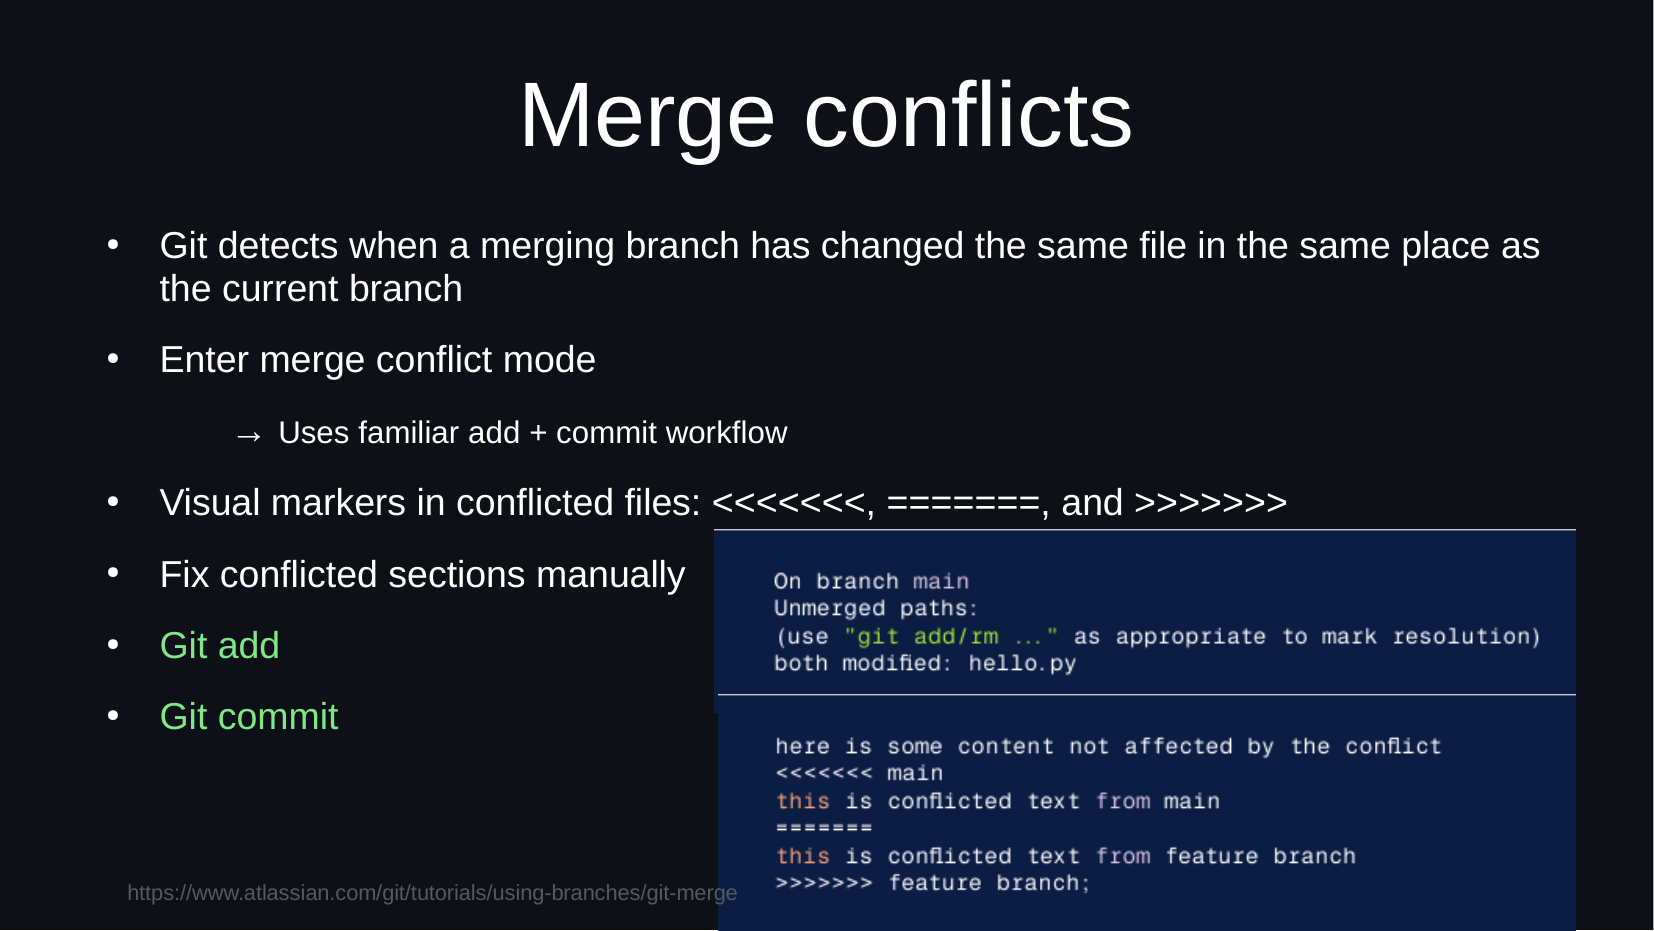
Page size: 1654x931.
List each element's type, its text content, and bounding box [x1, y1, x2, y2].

picture [714, 529, 1576, 931]
text_box https://www.atlassian.com/git/tutorials/using-branches/git-merge [112, 873, 1200, 931]
list Git detects when a merging branch has changed the same file in the same place as the current branch Enter merge conflict mode → Uses familiar add + commit workflow Visual markers in conflicted files: <<<<<<<, =======, and >>>>>>> Fix conflicted sections manually Git add Git commit [88, 225, 1577, 863]
title Merge conflicts [82, 37, 1571, 193]
